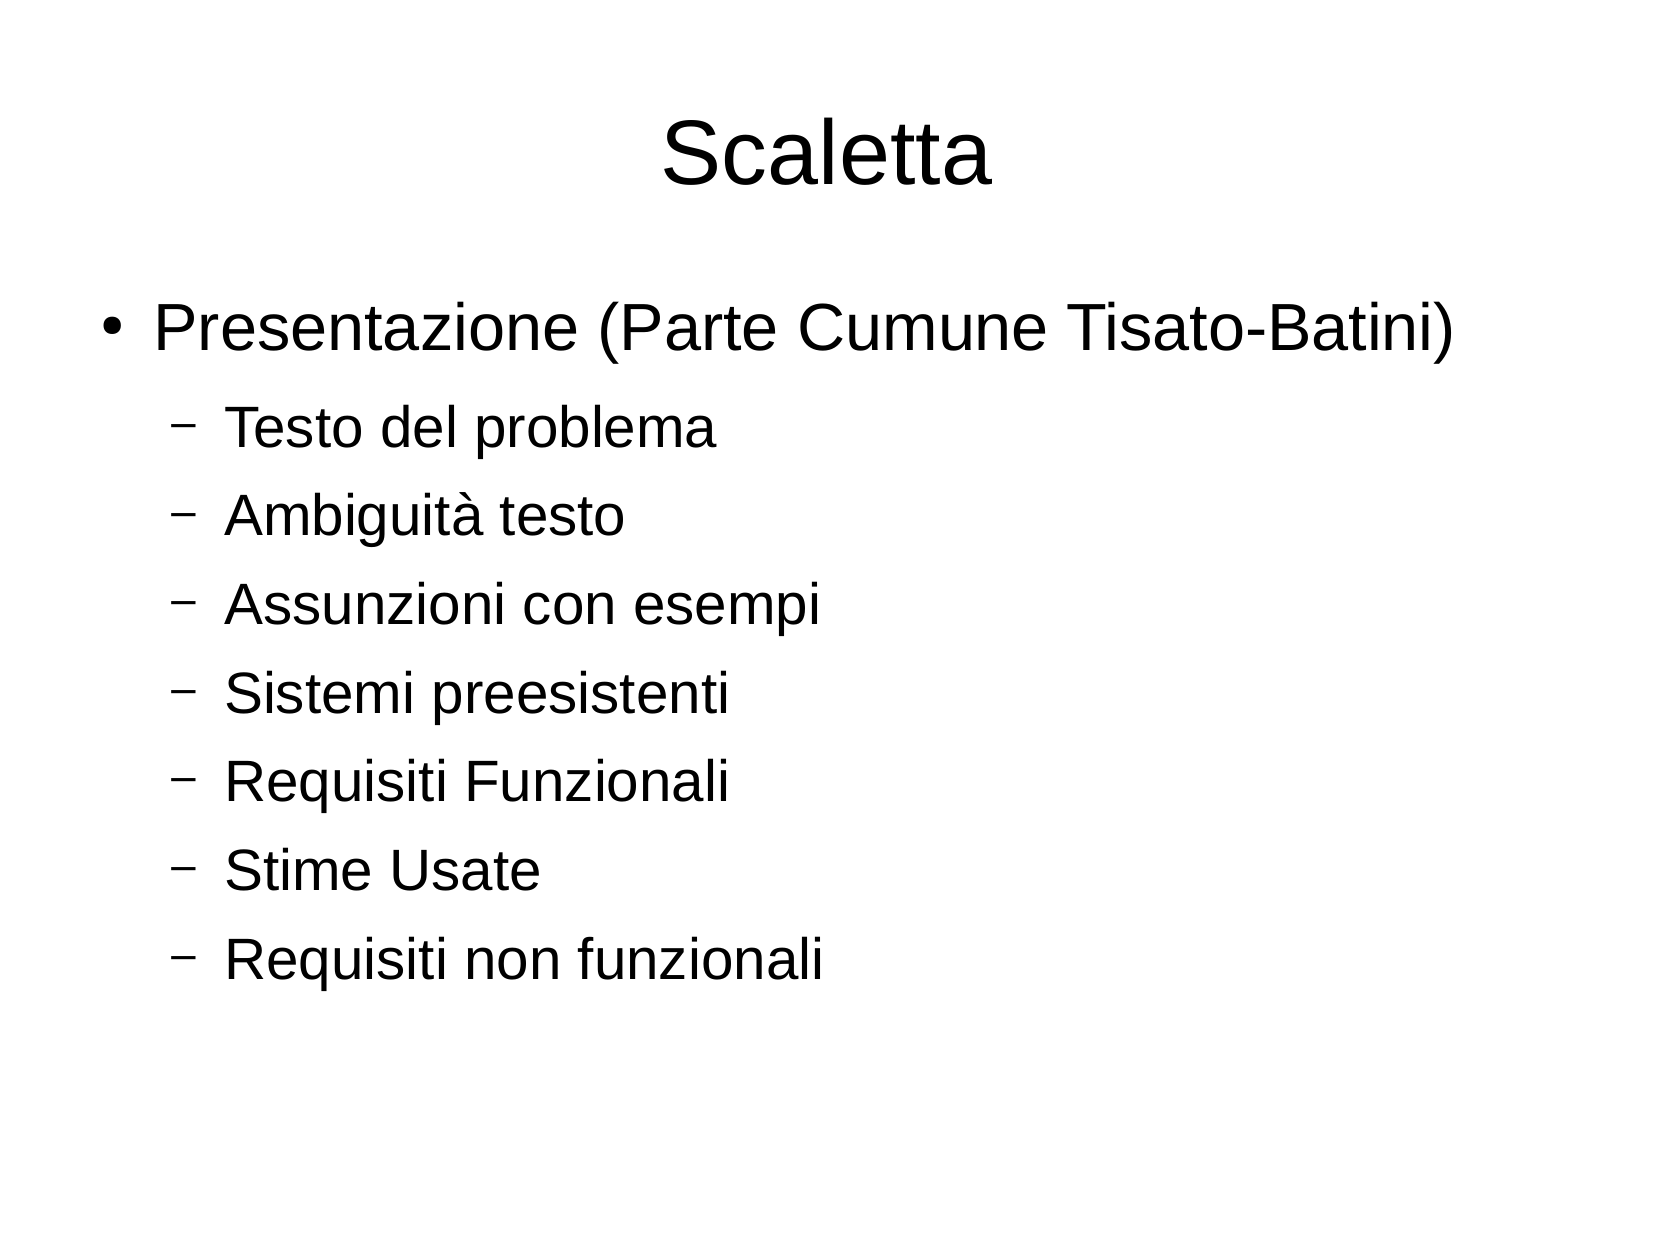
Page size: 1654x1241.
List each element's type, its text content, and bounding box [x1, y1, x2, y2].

title Scaletta [82, 49, 1571, 257]
list Presentazione (Parte Cumune Tisato-Batini) Testo del problema Ambiguità testo Assunzioni con esempi Sistemi preesistenti Requisiti Funzionali Stime Usate Requisiti non funzionali [82, 290, 1571, 1010]
